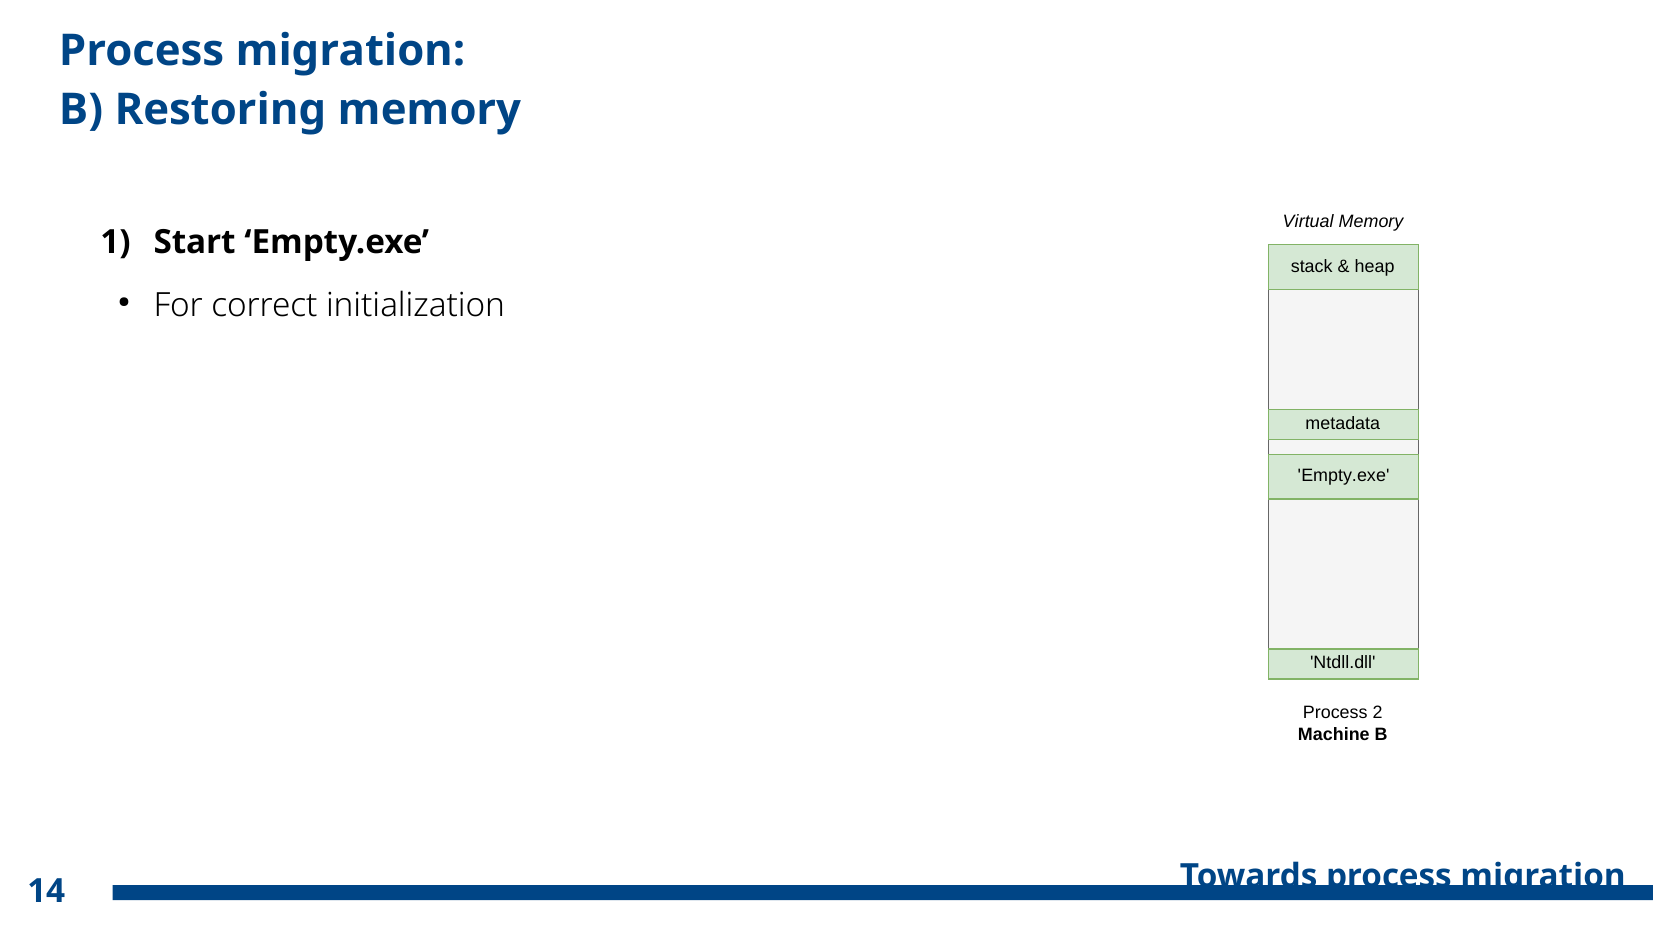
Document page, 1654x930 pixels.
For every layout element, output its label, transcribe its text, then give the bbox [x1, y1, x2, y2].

chart [1266, 199, 1582, 790]
list Start ‘Empty.exe’ For correct initialization [82, 217, 781, 757]
title Process migration: B) Restoring memory [58, 26, 1594, 138]
